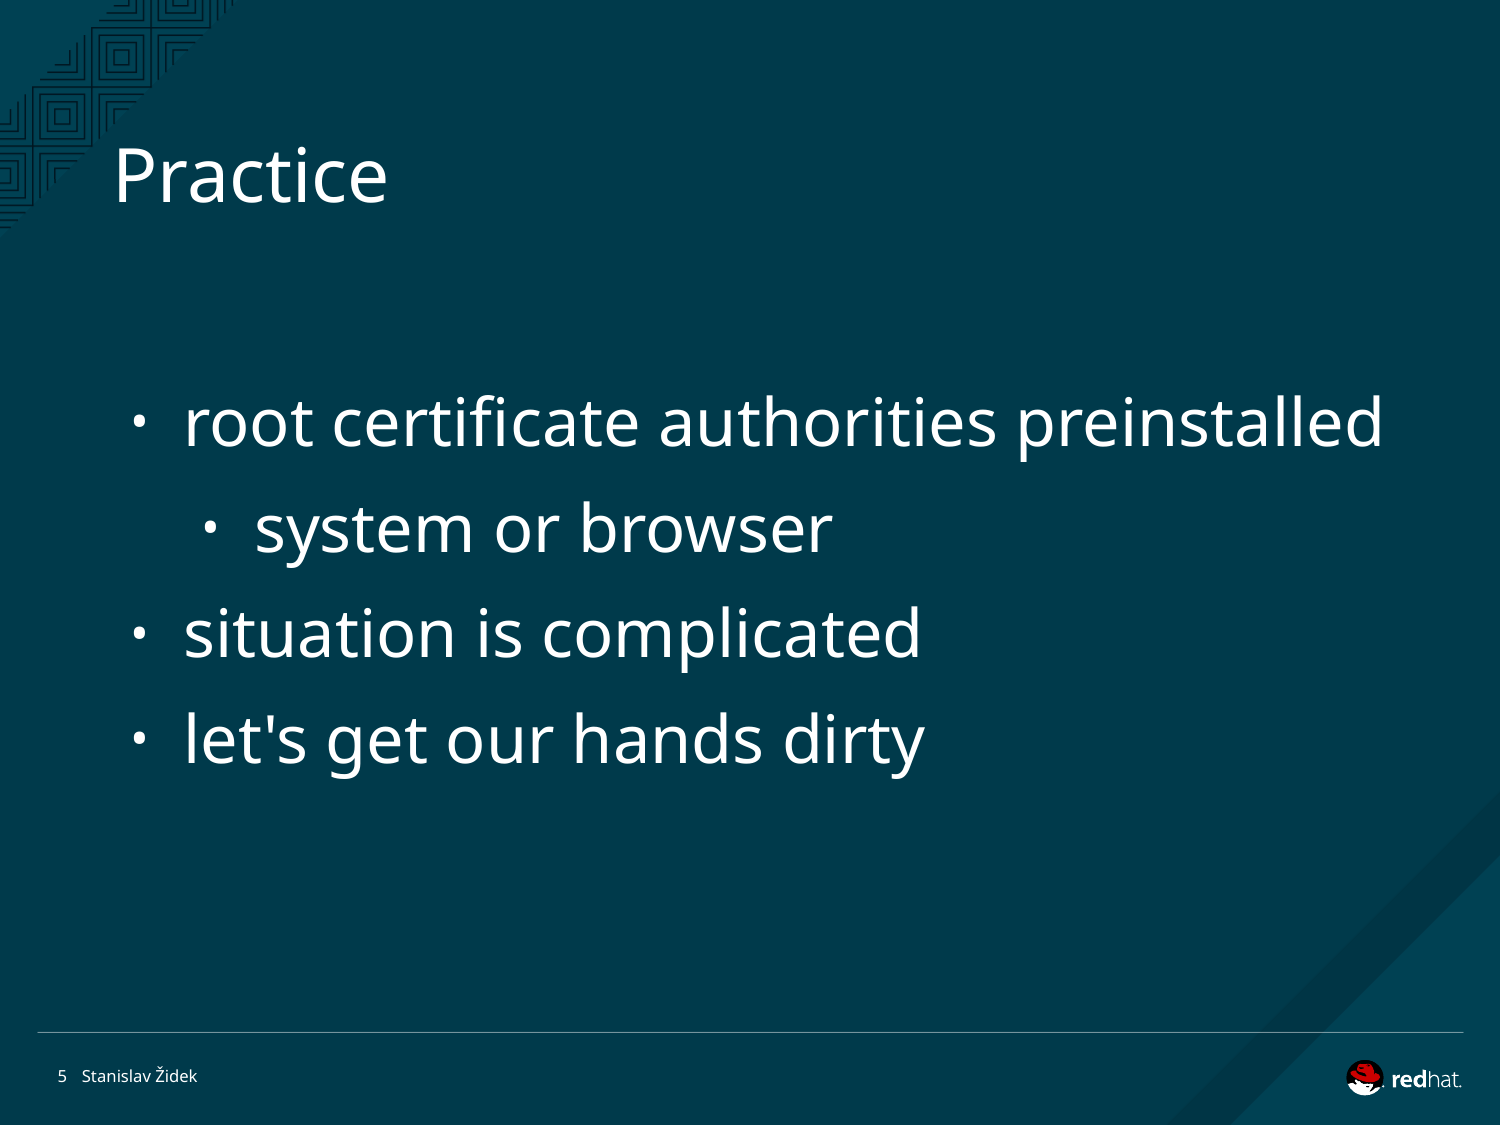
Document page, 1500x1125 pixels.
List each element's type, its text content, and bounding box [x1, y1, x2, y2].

title Practice [112, 0, 1388, 225]
list root certificate authorities preinstalled system or browser situation is complicated let's get our hands dirty [112, 375, 1388, 1028]
